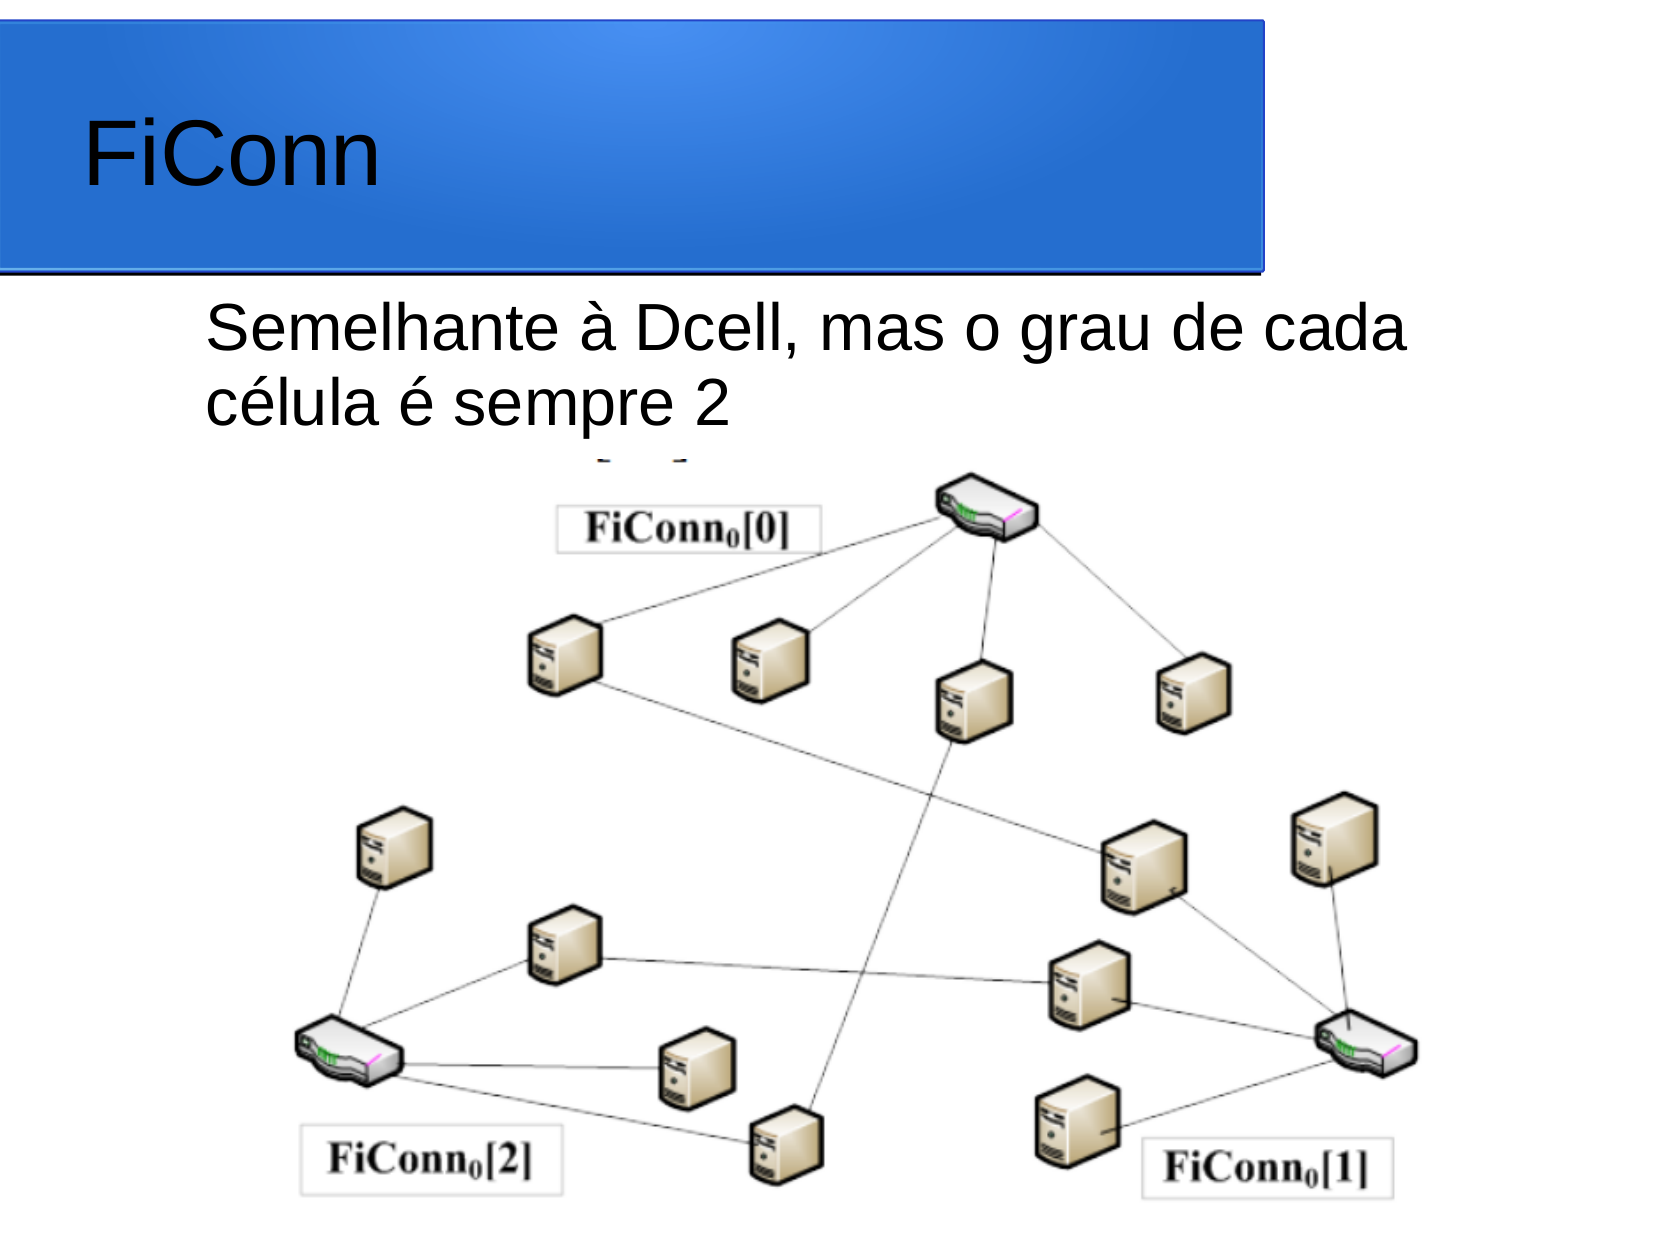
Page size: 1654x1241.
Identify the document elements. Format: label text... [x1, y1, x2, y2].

title FiConn [82, 49, 1571, 257]
list Semelhante à Dcell, mas o grau de cada célula é sempre 2 [135, 290, 1516, 1010]
picture [251, 459, 1455, 1226]
